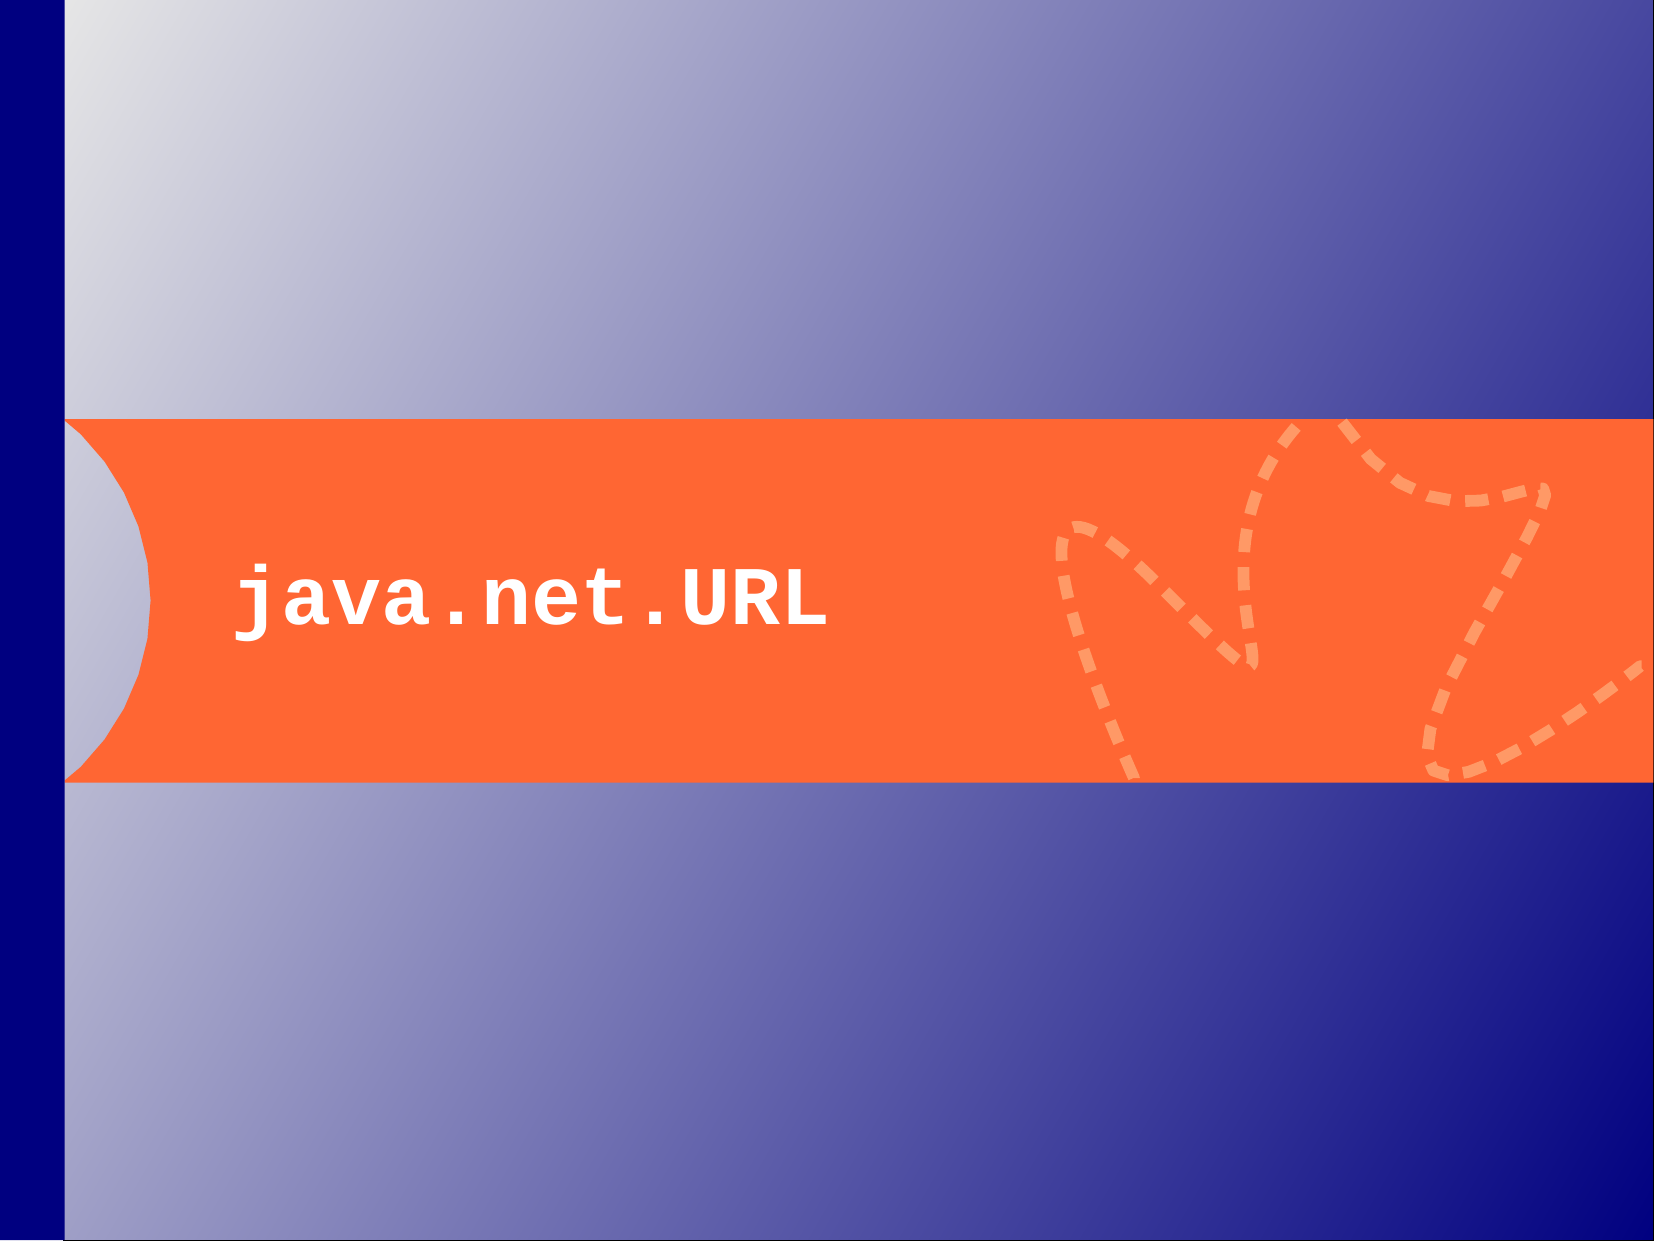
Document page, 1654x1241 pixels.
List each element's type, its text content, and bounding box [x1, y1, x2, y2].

title java.net.URL [231, 497, 1127, 704]
